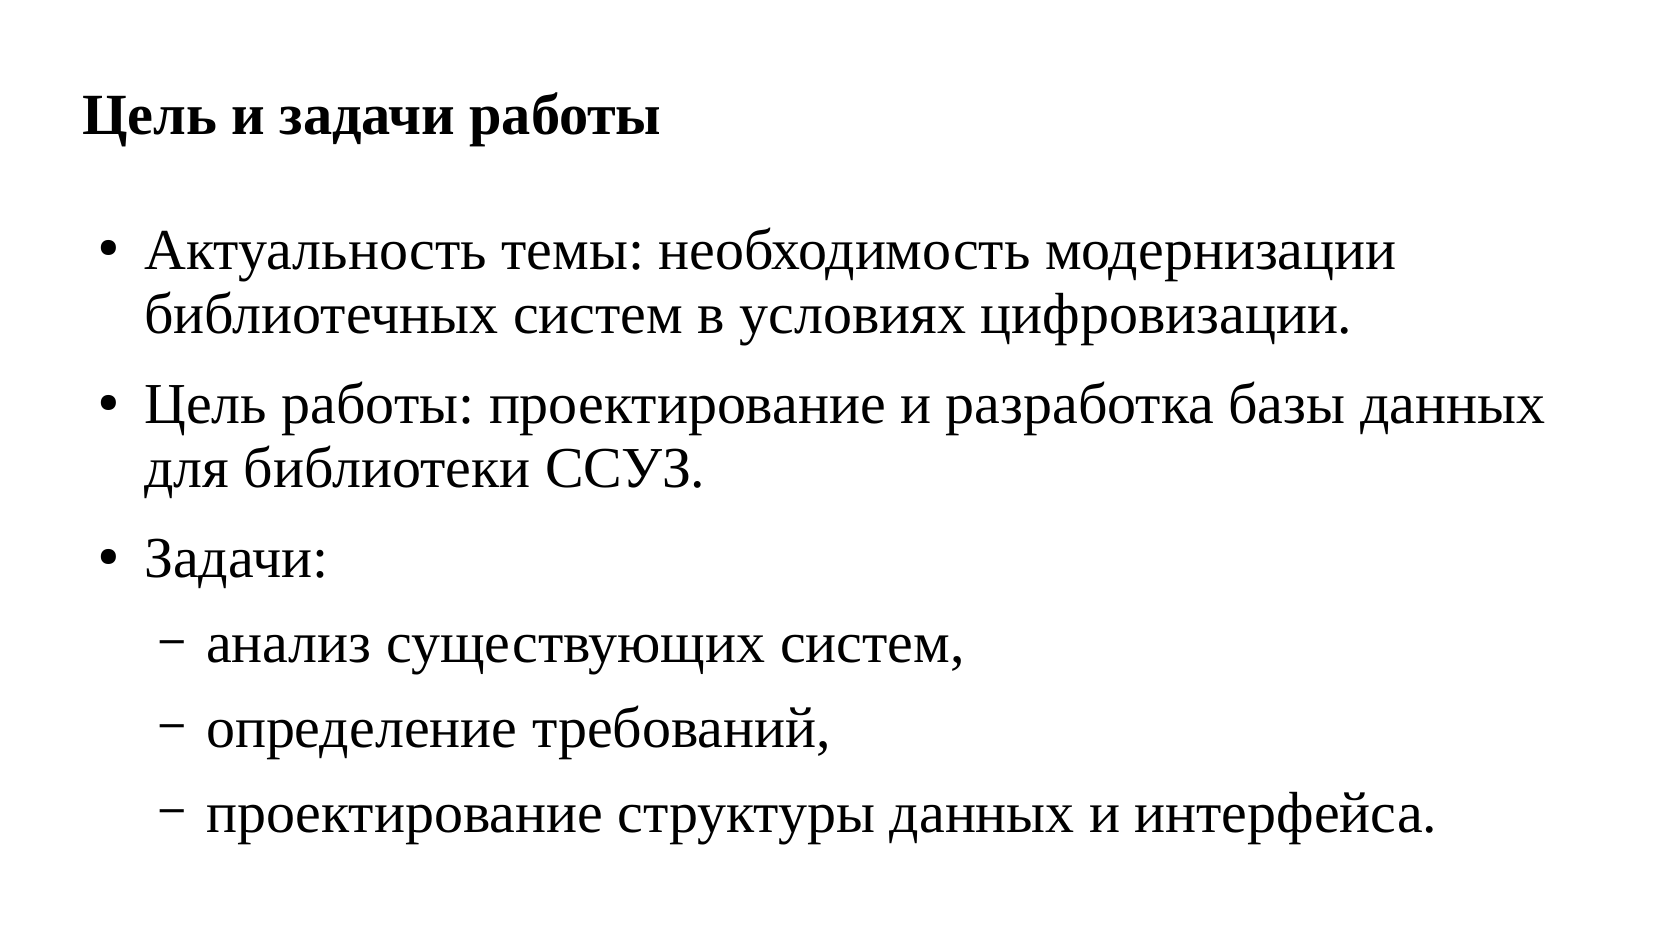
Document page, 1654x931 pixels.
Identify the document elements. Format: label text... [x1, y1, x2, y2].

list Актуальность темы: необходимость модернизации библиотечных систем в условиях цифровизации. Цель работы: проектирование и разработка базы данных для библиотеки ССУЗ. Задачи: анализ существующих систем, определение требований, проектирование структуры данных и интерфейса. [82, 217, 1571, 857]
title Цель и задачи работы [82, 37, 1571, 193]
